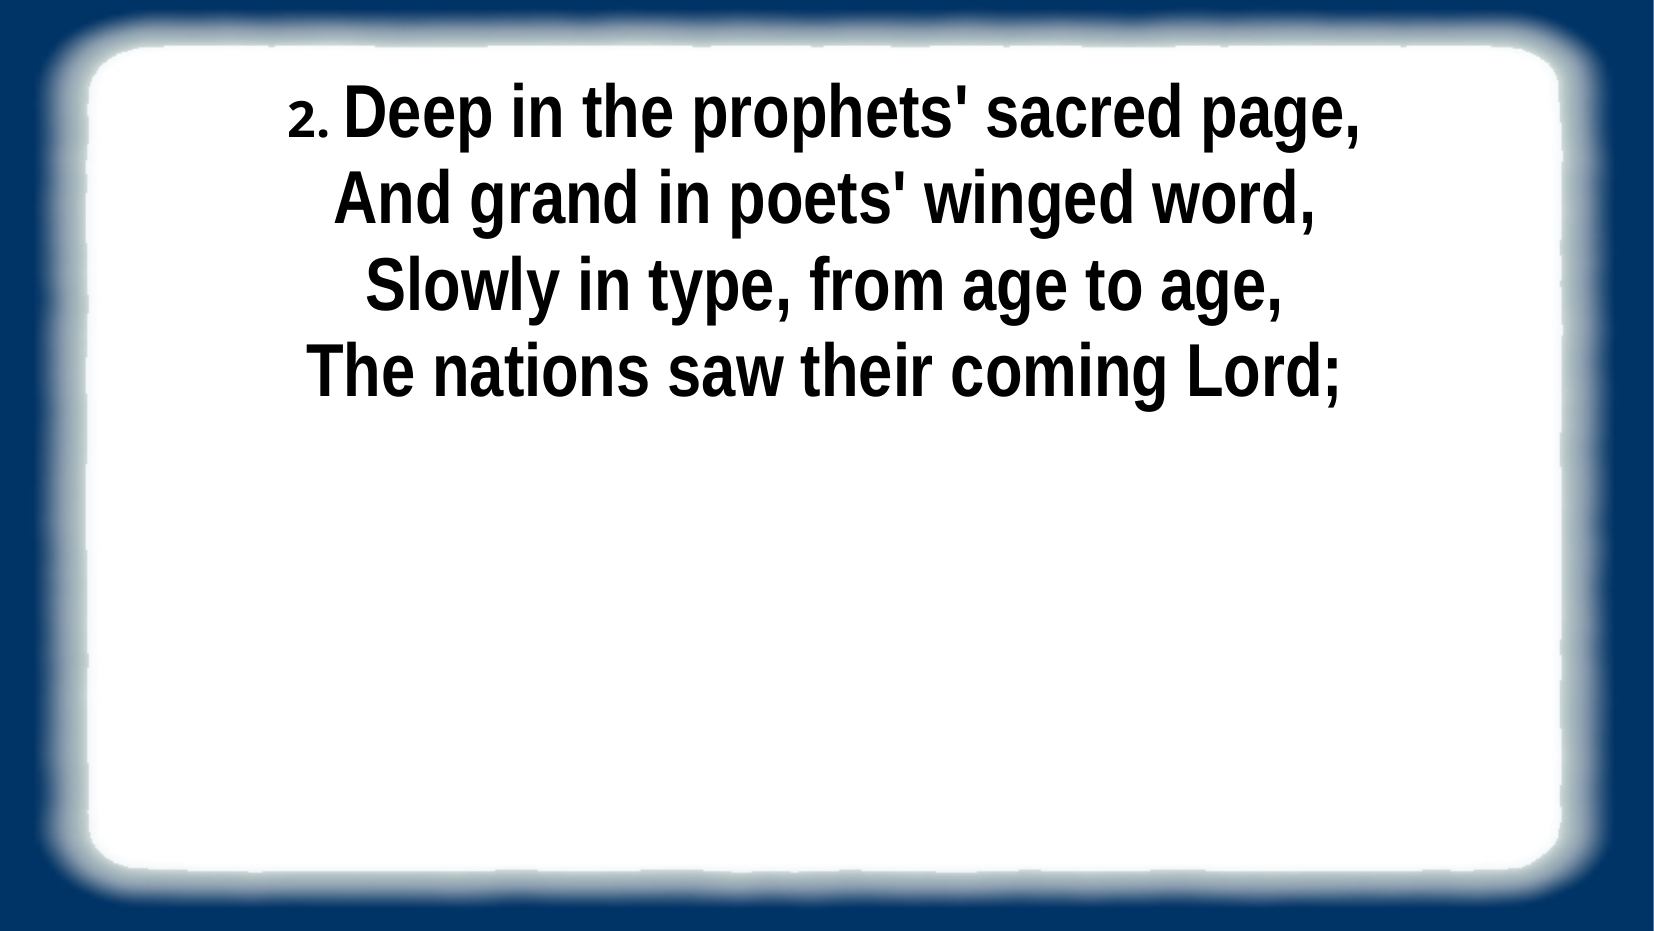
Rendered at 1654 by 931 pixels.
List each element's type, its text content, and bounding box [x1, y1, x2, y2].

text_box 2. Deep in the prophets' sacred page, And grand in poets' winged word, Slowly in type, from age to age, The nations saw their coming Lord; [135, 60, 1516, 420]
picture [0, 0, 1654, 931]
